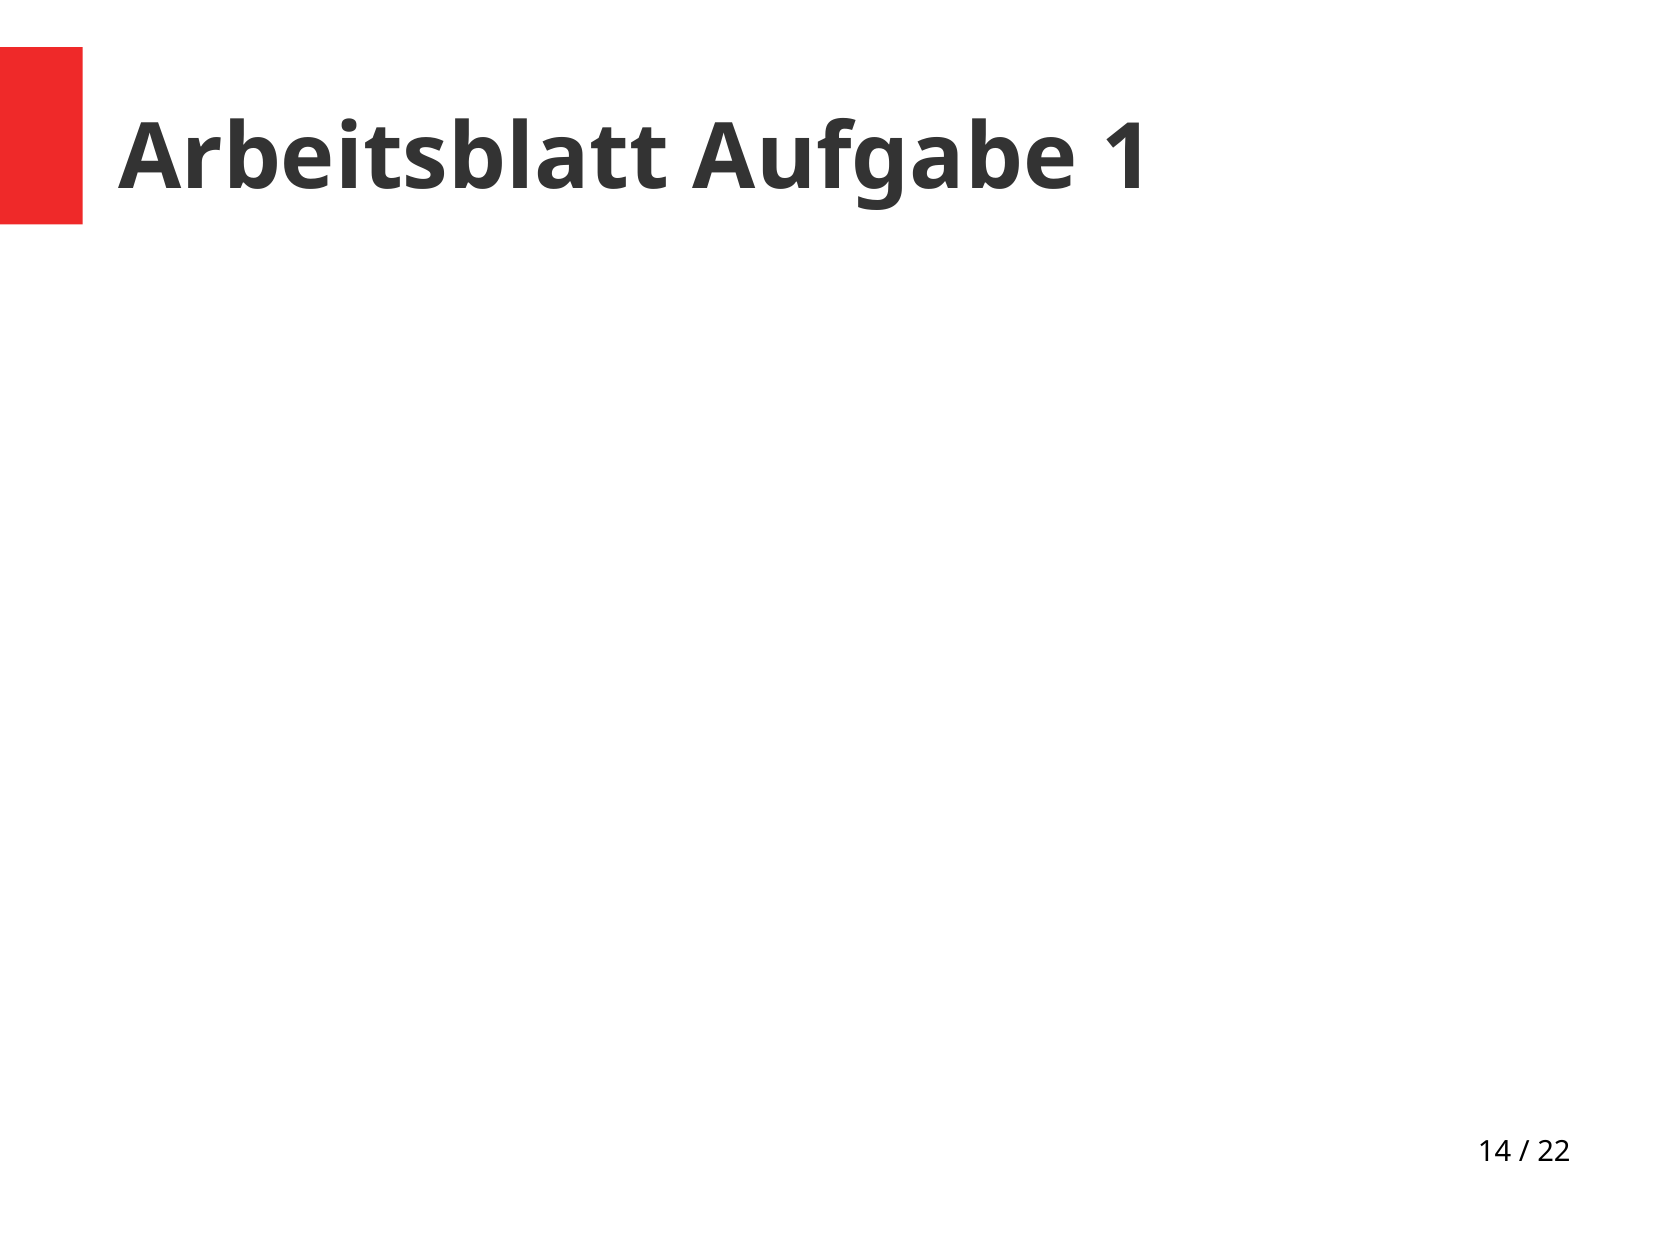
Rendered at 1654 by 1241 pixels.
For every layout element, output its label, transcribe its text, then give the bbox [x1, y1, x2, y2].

title Arbeitsblatt Aufgabe 1 [118, 49, 1571, 257]
